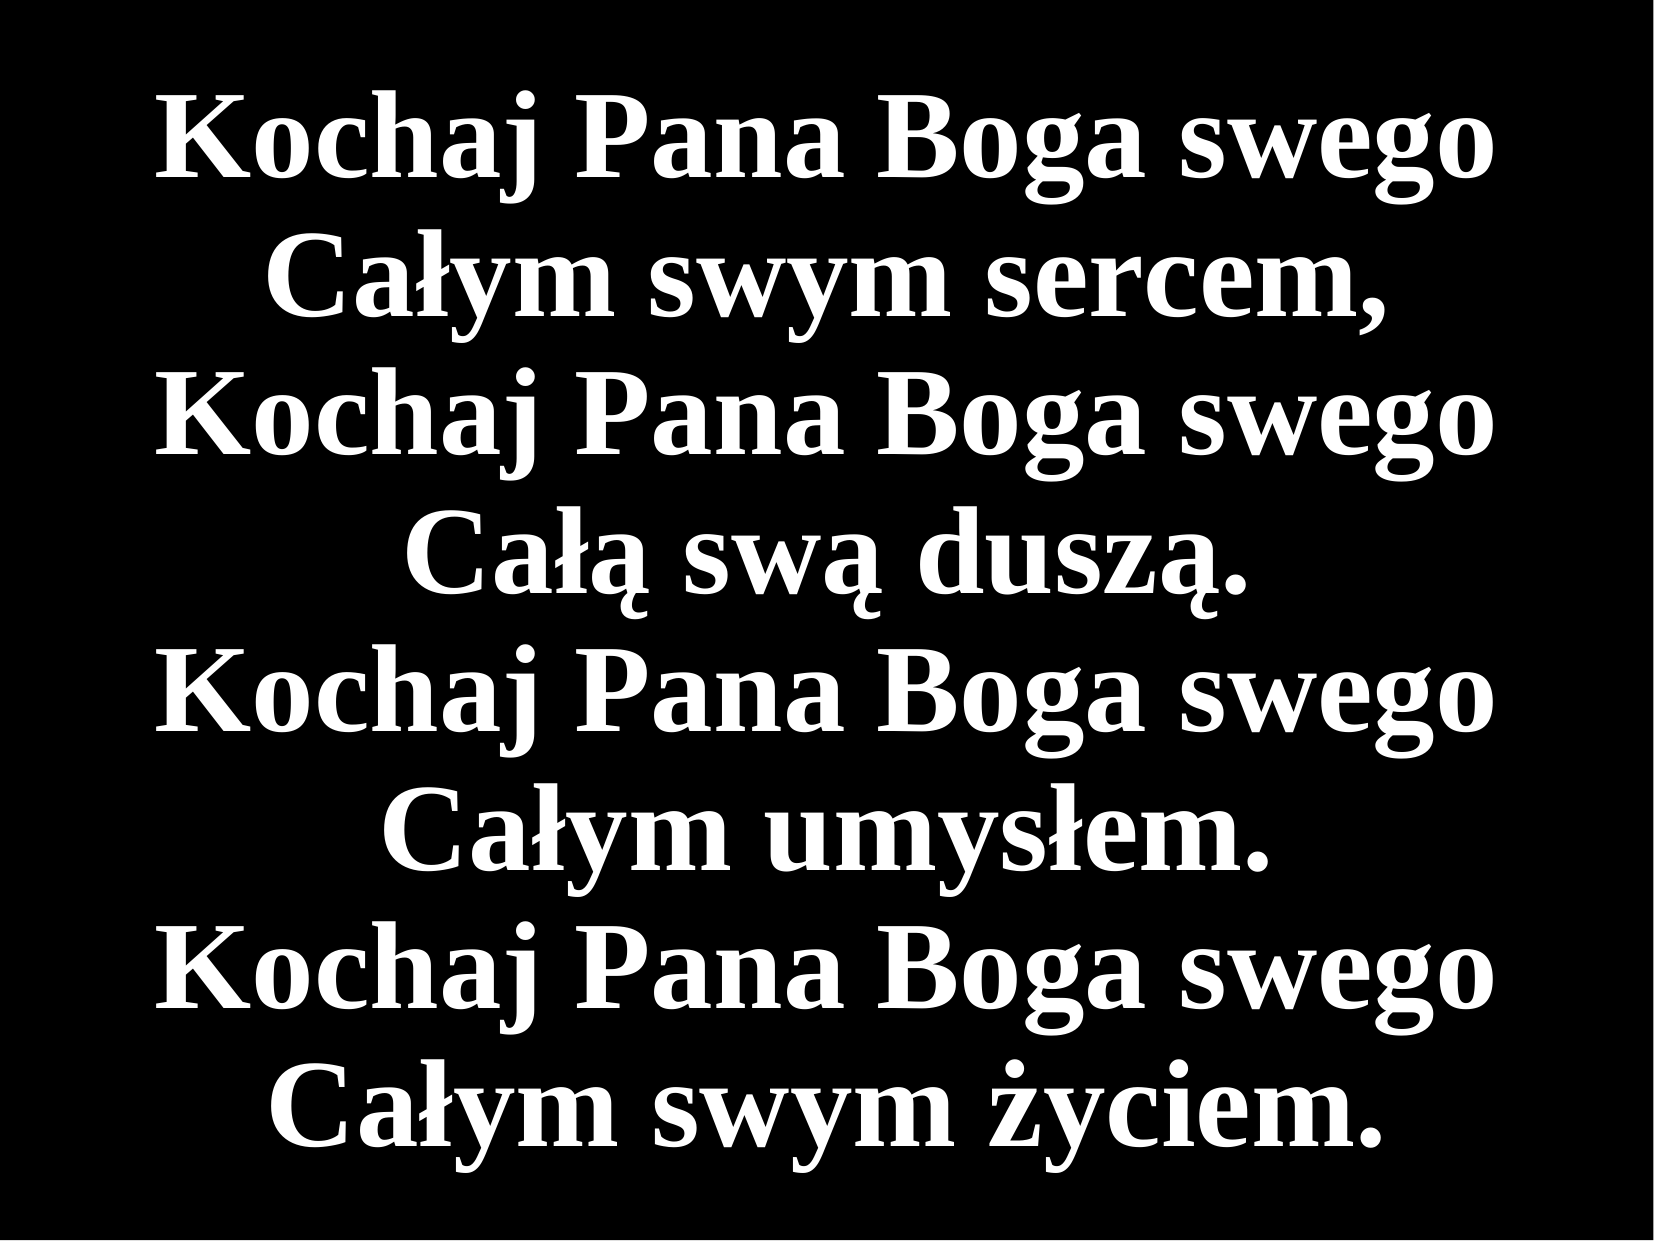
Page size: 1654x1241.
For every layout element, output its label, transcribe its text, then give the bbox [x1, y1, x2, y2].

title Kochaj Pana Boga swego Całym swym sercem, Kochaj Pana Boga swego Całą swą duszą. Kochaj Pana Boga swego Całym umysłem. Kochaj Pana Boga swego Całym swym życiem. [0, 0, 1654, 1241]
